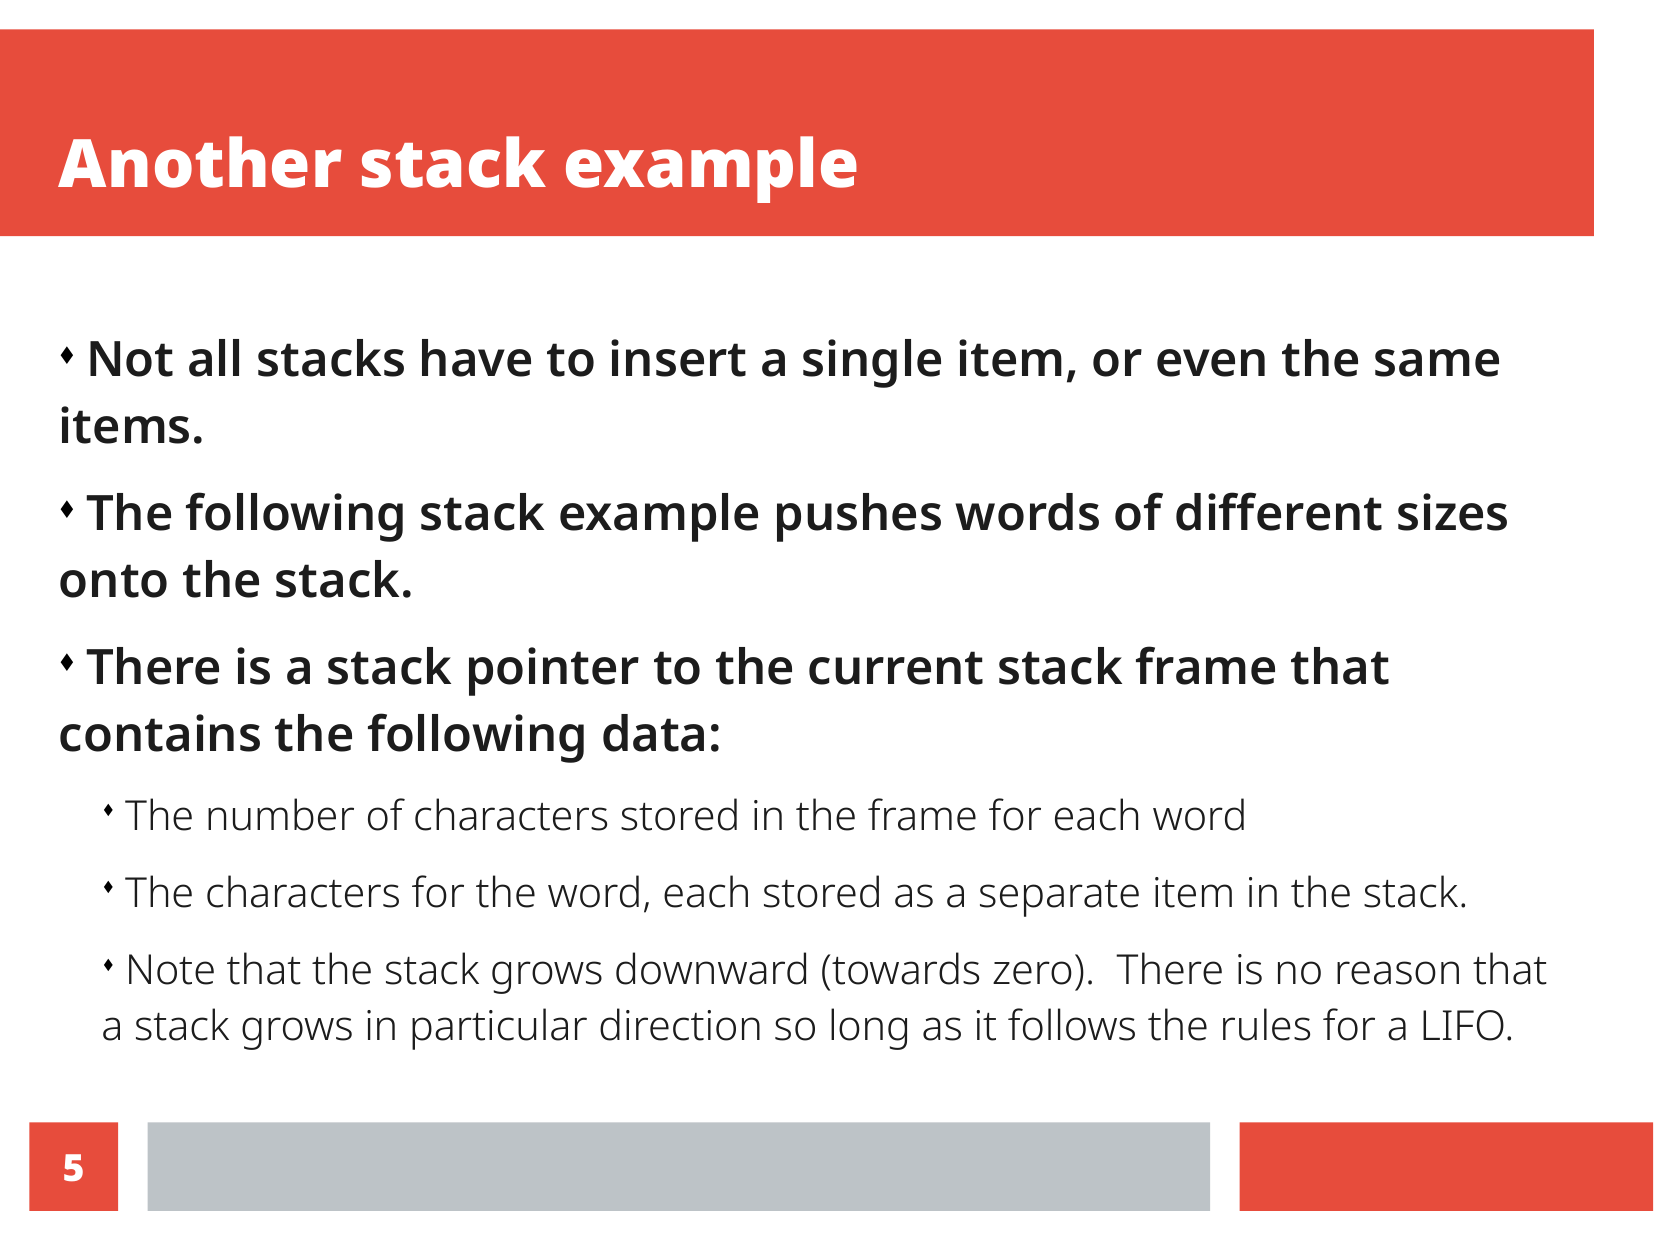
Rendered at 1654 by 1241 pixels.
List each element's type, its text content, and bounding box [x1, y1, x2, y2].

list Not all stacks have to insert a single item, or even the same items. The following stack example pushes words of different sizes onto the stack. There is a stack pointer to the current stack frame that contains the following data: The number of characters stored in the frame for each word The characters for the word, each stored as a separate item in the stack. Note that the stack grows downward (towards zero). There is no reason that a stack grows in particular direction so long as it follows the rules for a LIFO. [58, 324, 1565, 1093]
title Another stack example [58, 59, 1594, 207]
